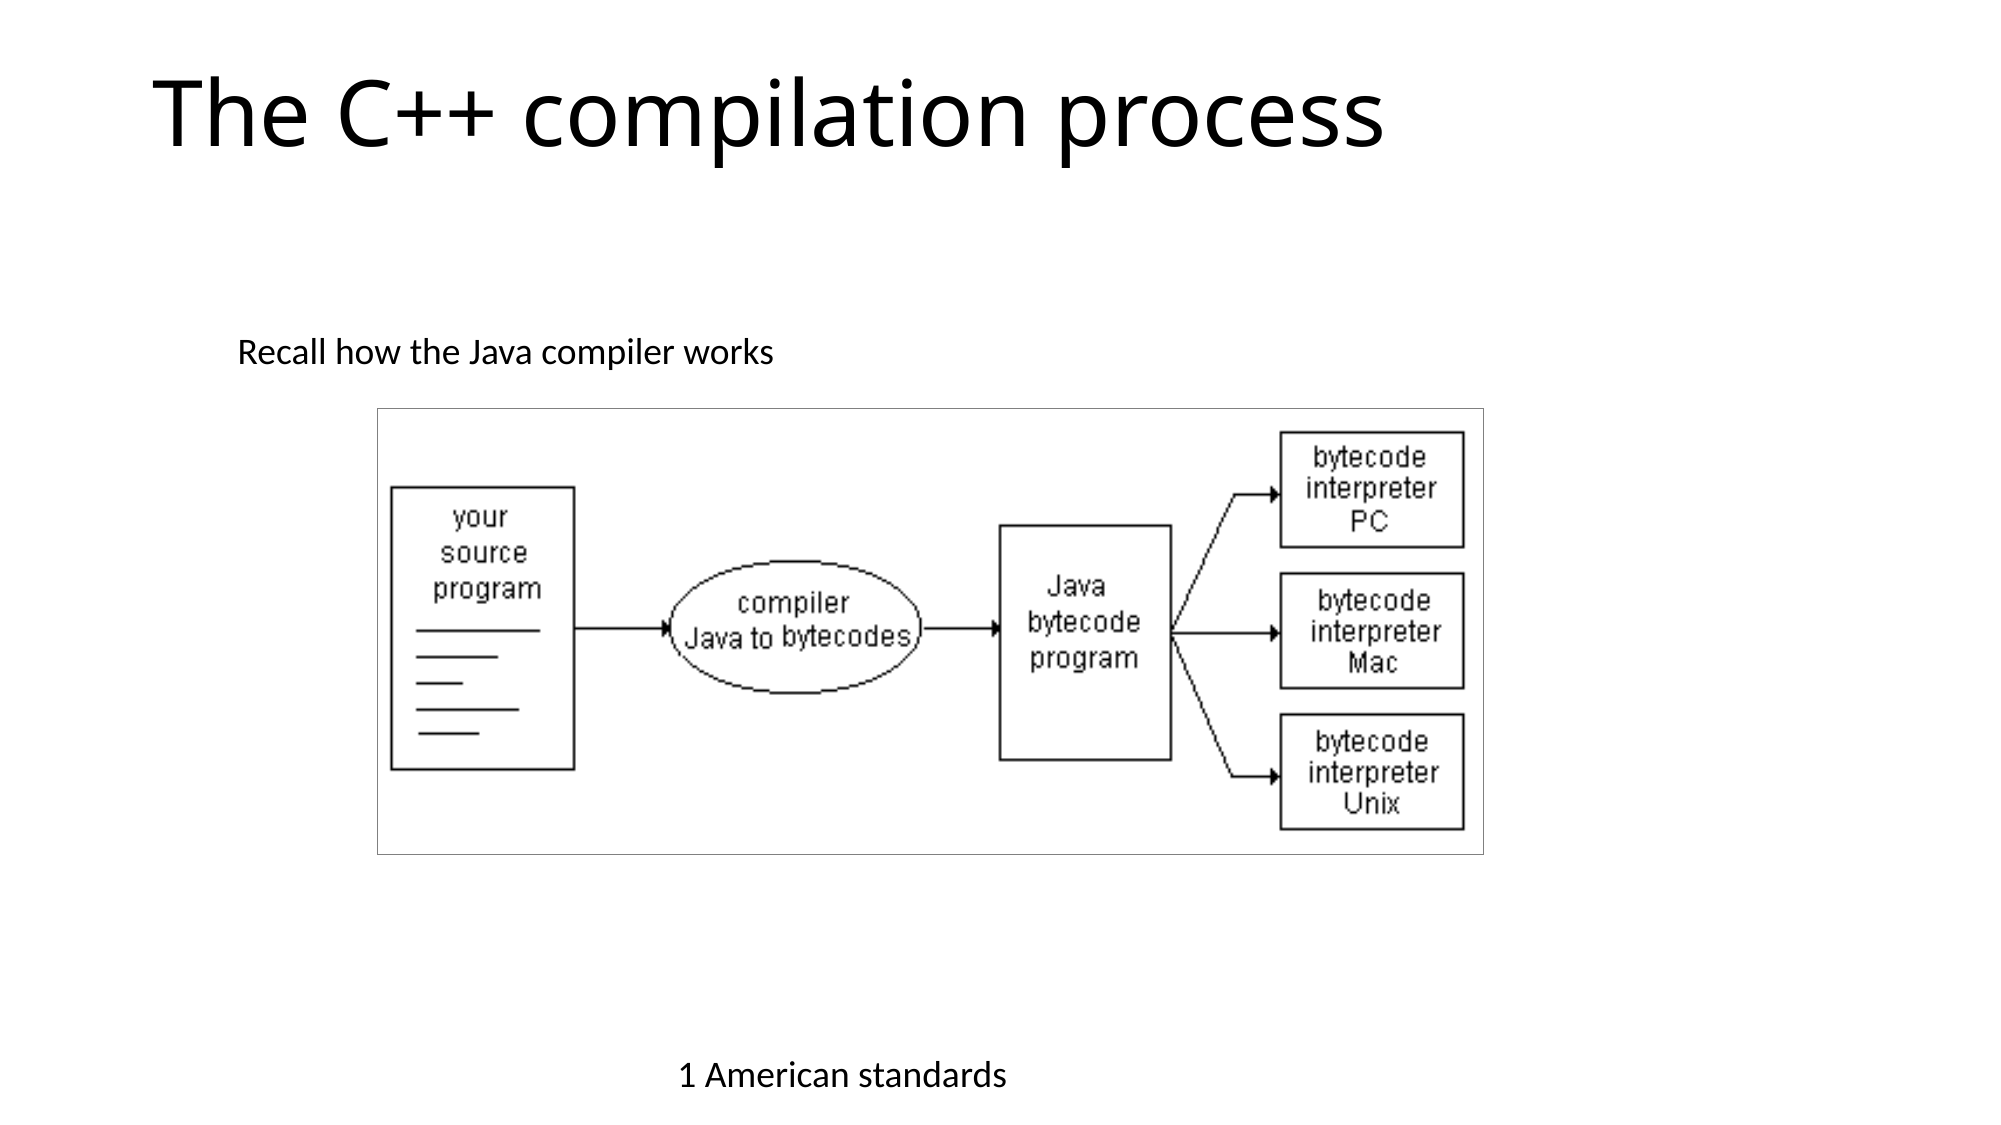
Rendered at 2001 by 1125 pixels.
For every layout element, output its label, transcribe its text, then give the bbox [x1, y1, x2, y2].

picture [377, 408, 1484, 855]
title The C++ compilation process [137, 59, 1863, 278]
text_box Recall how the Java compiler works [222, 319, 865, 380]
footer 1 American standards [662, 1042, 1338, 1103]
